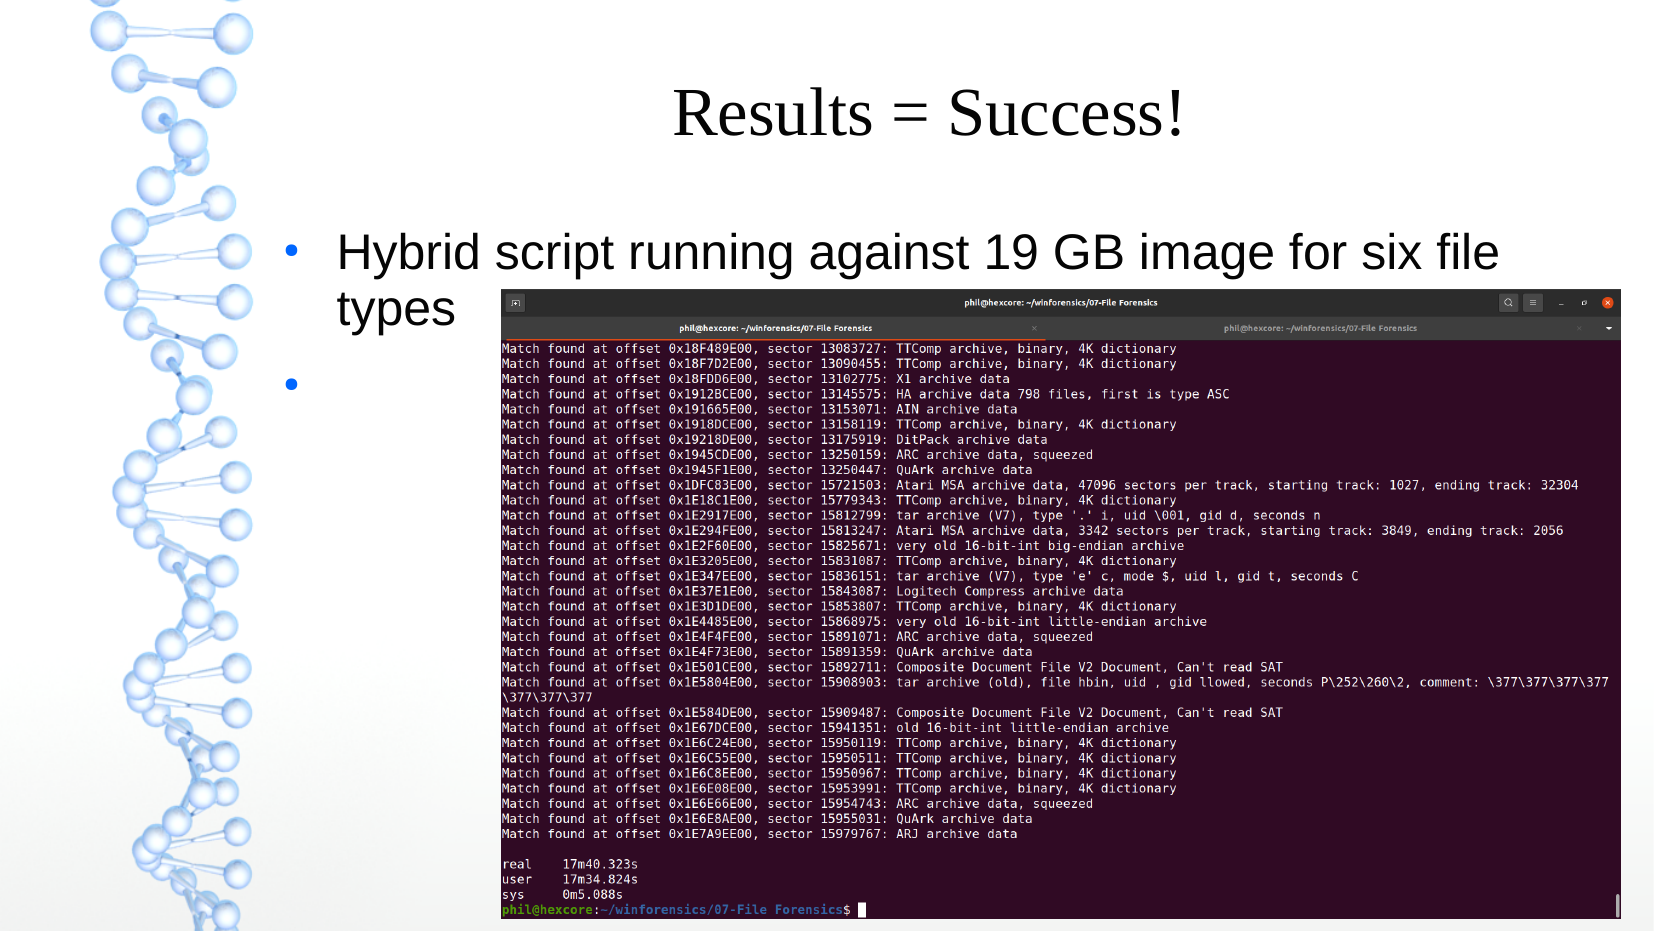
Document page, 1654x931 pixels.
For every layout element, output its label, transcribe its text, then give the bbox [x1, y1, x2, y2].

picture [0, 0, 1654, 931]
title Results = Success! [265, 35, 1595, 189]
list Hybrid script running against 19 GB image for six file types [265, 224, 1595, 764]
